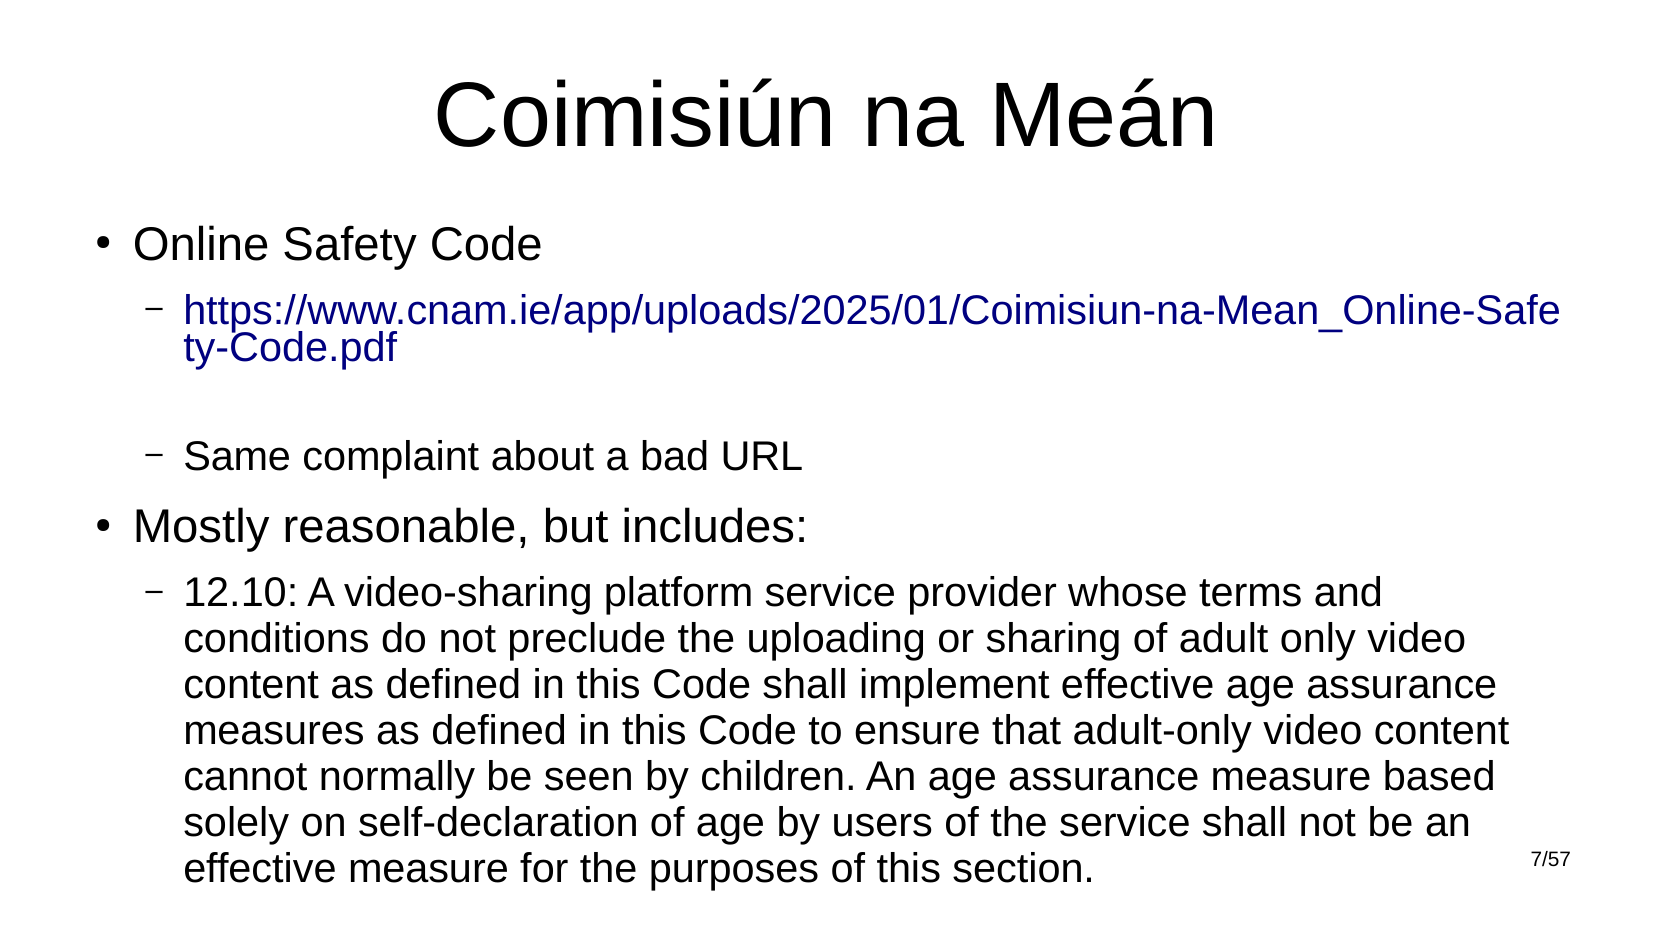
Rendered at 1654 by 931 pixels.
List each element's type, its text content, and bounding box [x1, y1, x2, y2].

list Online Safety Code https://www.cnam.ie/app/uploads/2025/01/Coimisiun-na-Mean_Online-Safety-Code.pdf Same complaint about a bad URL Mostly reasonable, but includes: 12.10: A video-sharing platform service provider whose terms and conditions do not preclude the uploading or sharing of adult only video content as defined in this Code shall implement effective age assurance measures as defined in this Code to ensure that adult-only video content cannot normally be seen by children. An age assurance measure based solely on self-declaration of age by users of the service shall not be an effective measure for the purposes of this section. [82, 217, 1571, 863]
title Coimisiún na Meán [82, 37, 1571, 193]
